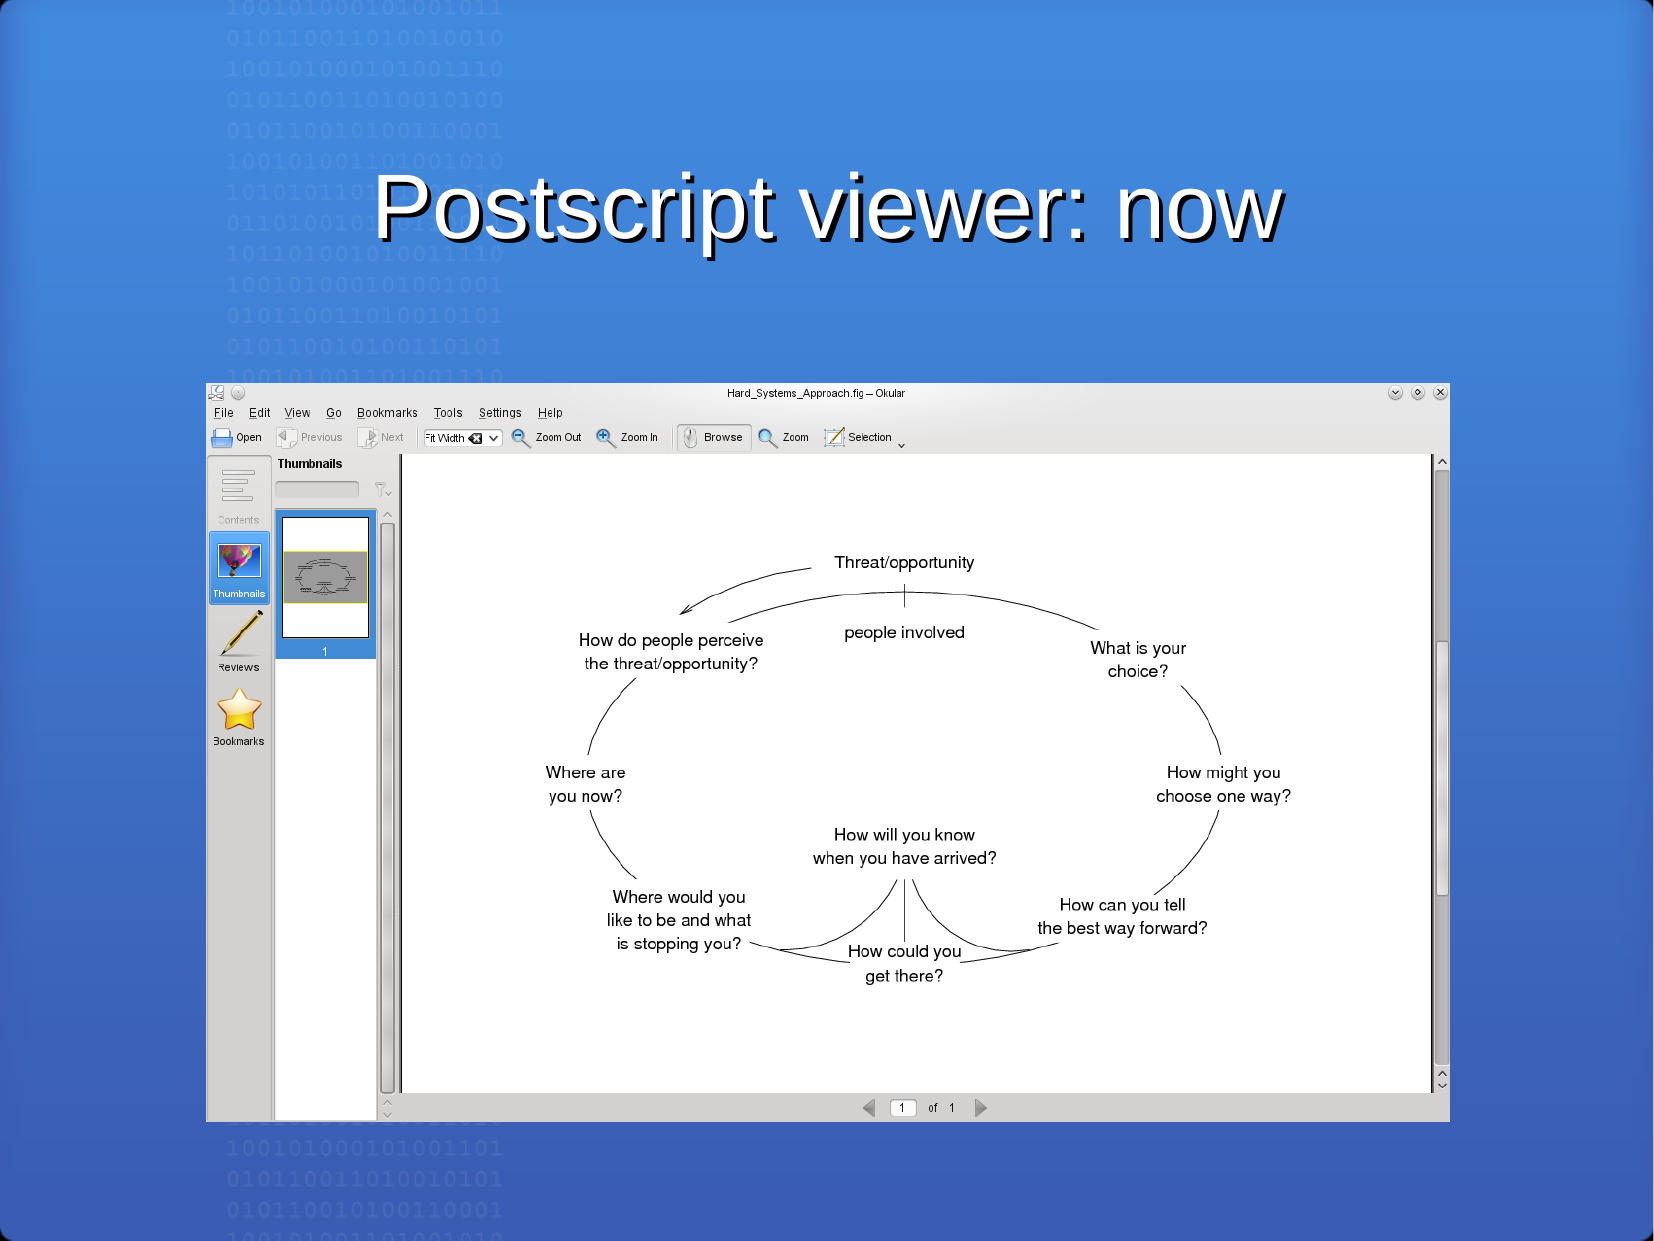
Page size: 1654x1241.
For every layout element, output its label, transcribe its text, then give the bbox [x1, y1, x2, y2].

title Postscript viewer: now [121, 110, 1534, 303]
chart [121, 344, 1534, 1127]
picture [0, 0, 1654, 1241]
